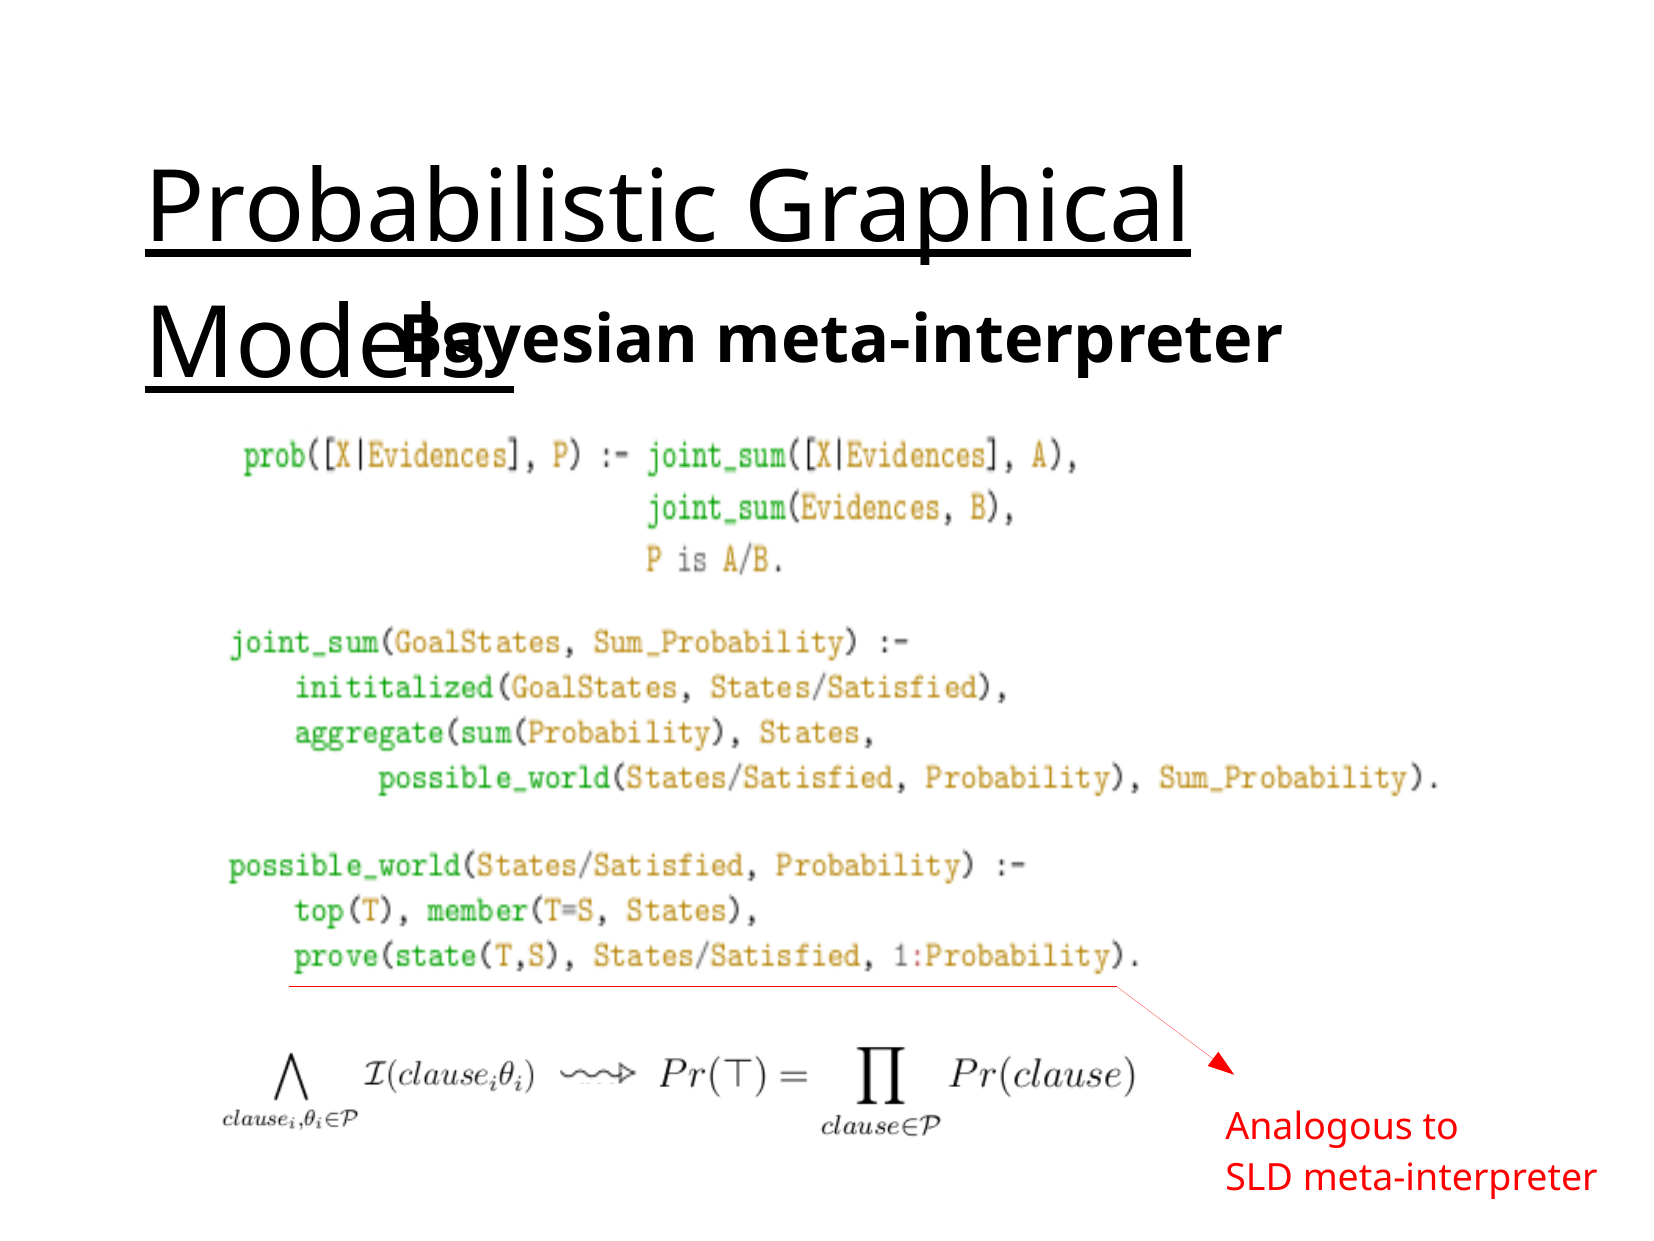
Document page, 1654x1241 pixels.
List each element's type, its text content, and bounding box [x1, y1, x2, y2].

picture [660, 1027, 1140, 1150]
picture [218, 608, 1459, 993]
picture [560, 1038, 640, 1084]
picture [221, 1033, 538, 1136]
text_box Probabilistic Graphical Models [129, 127, 1517, 263]
text_box Analogous to SLD meta-interpreter [1210, 1092, 1587, 1198]
text_box Bayesian meta-interpreter [383, 283, 1359, 391]
picture [236, 425, 1093, 603]
